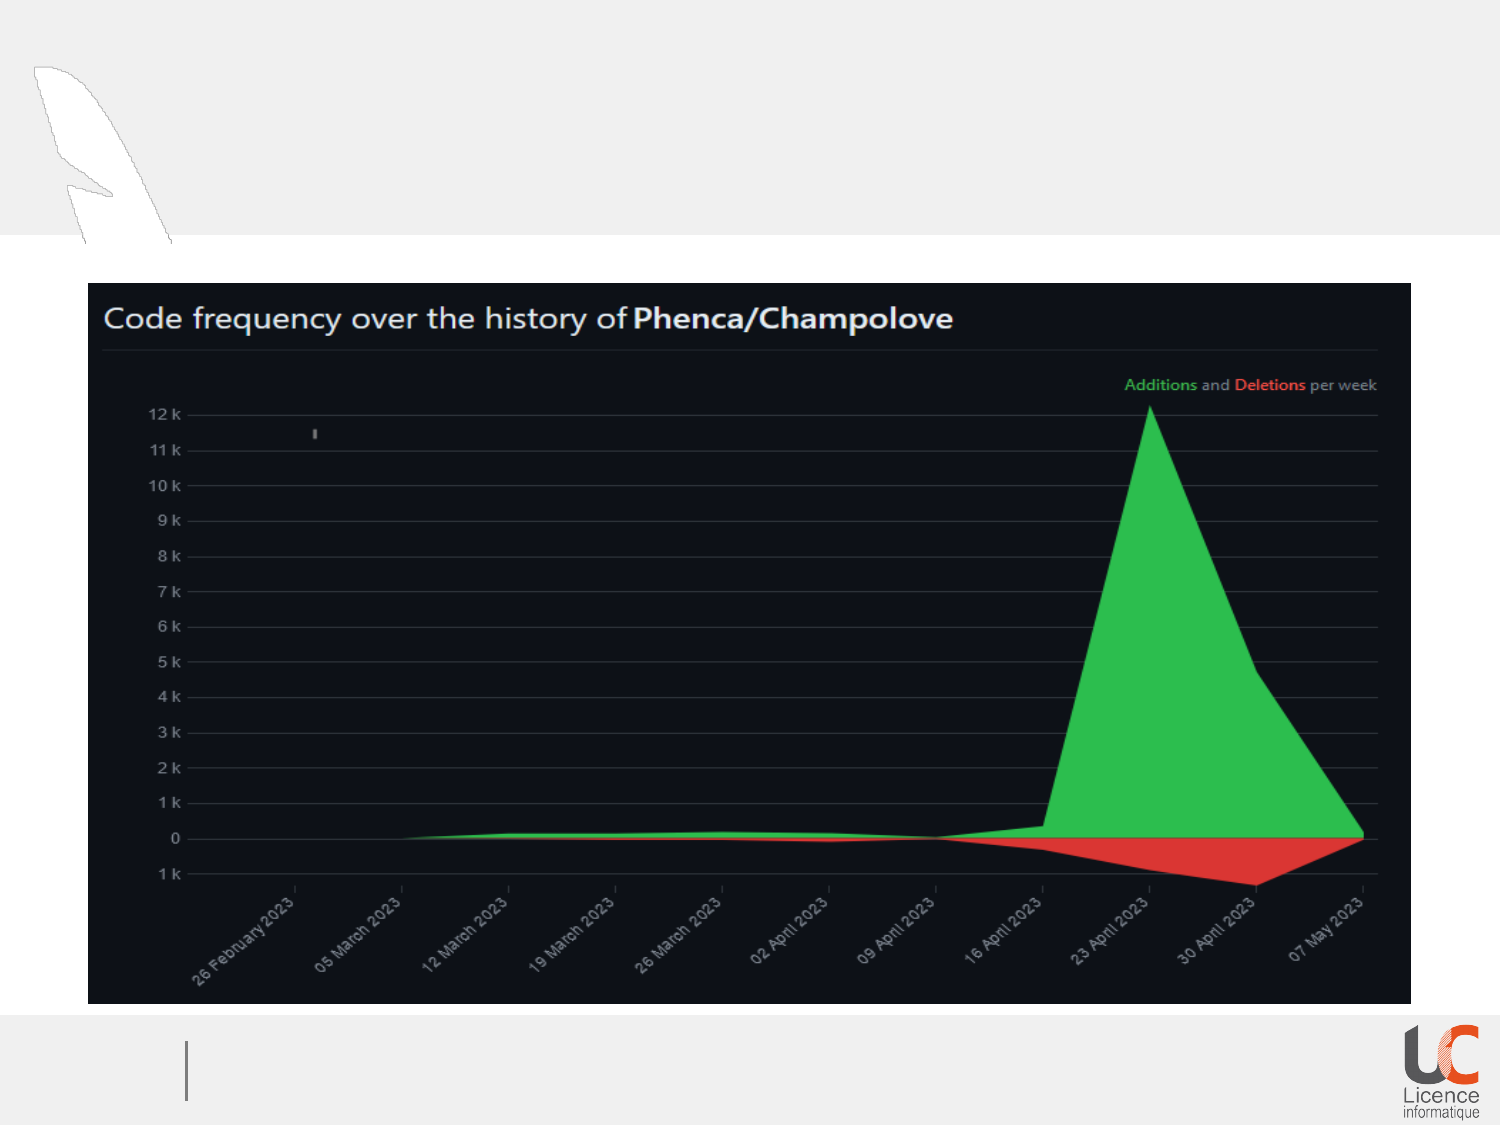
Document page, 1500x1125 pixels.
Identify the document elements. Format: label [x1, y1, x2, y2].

picture [1398, 1020, 1484, 1122]
picture [88, 283, 1411, 1004]
picture [29, 63, 187, 244]
